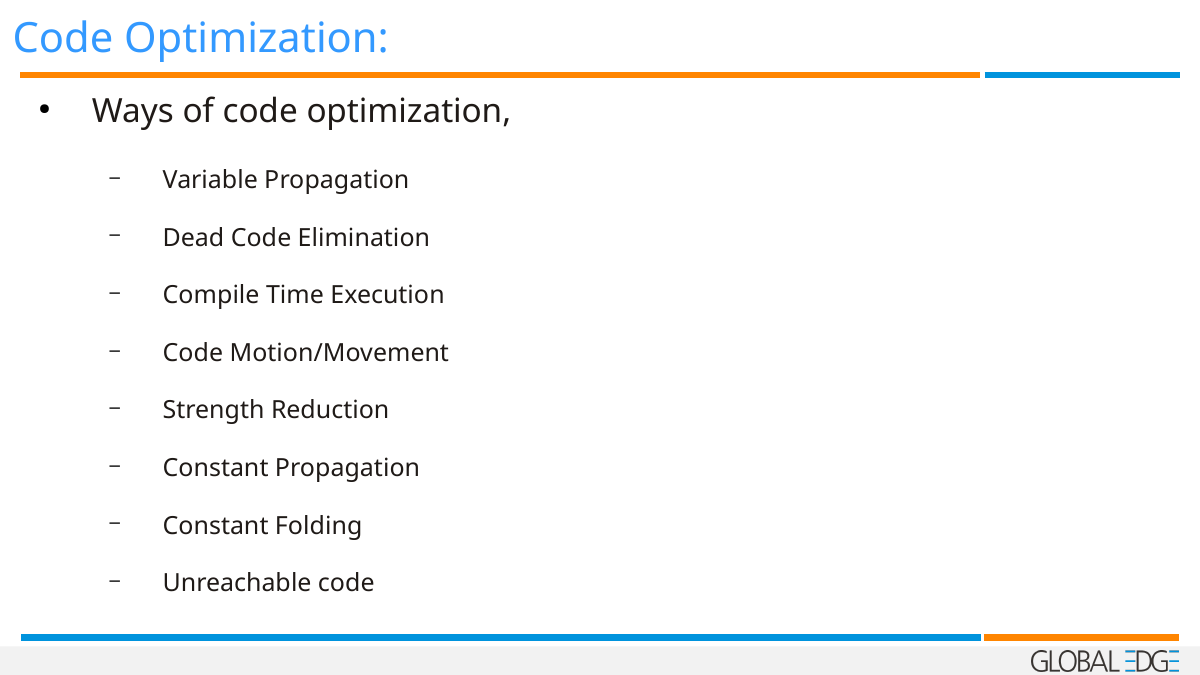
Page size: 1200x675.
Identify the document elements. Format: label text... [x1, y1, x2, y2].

list Ways of code optimization, Variable Propagation Dead Code Elimination Compile Time Execution Code Motion/Movement Strength Reduction Constant Propagation Constant Folding Unreachable code [21, 86, 1182, 627]
picture [1031, 650, 1179, 672]
title Code Optimization: [12, 9, 1088, 63]
